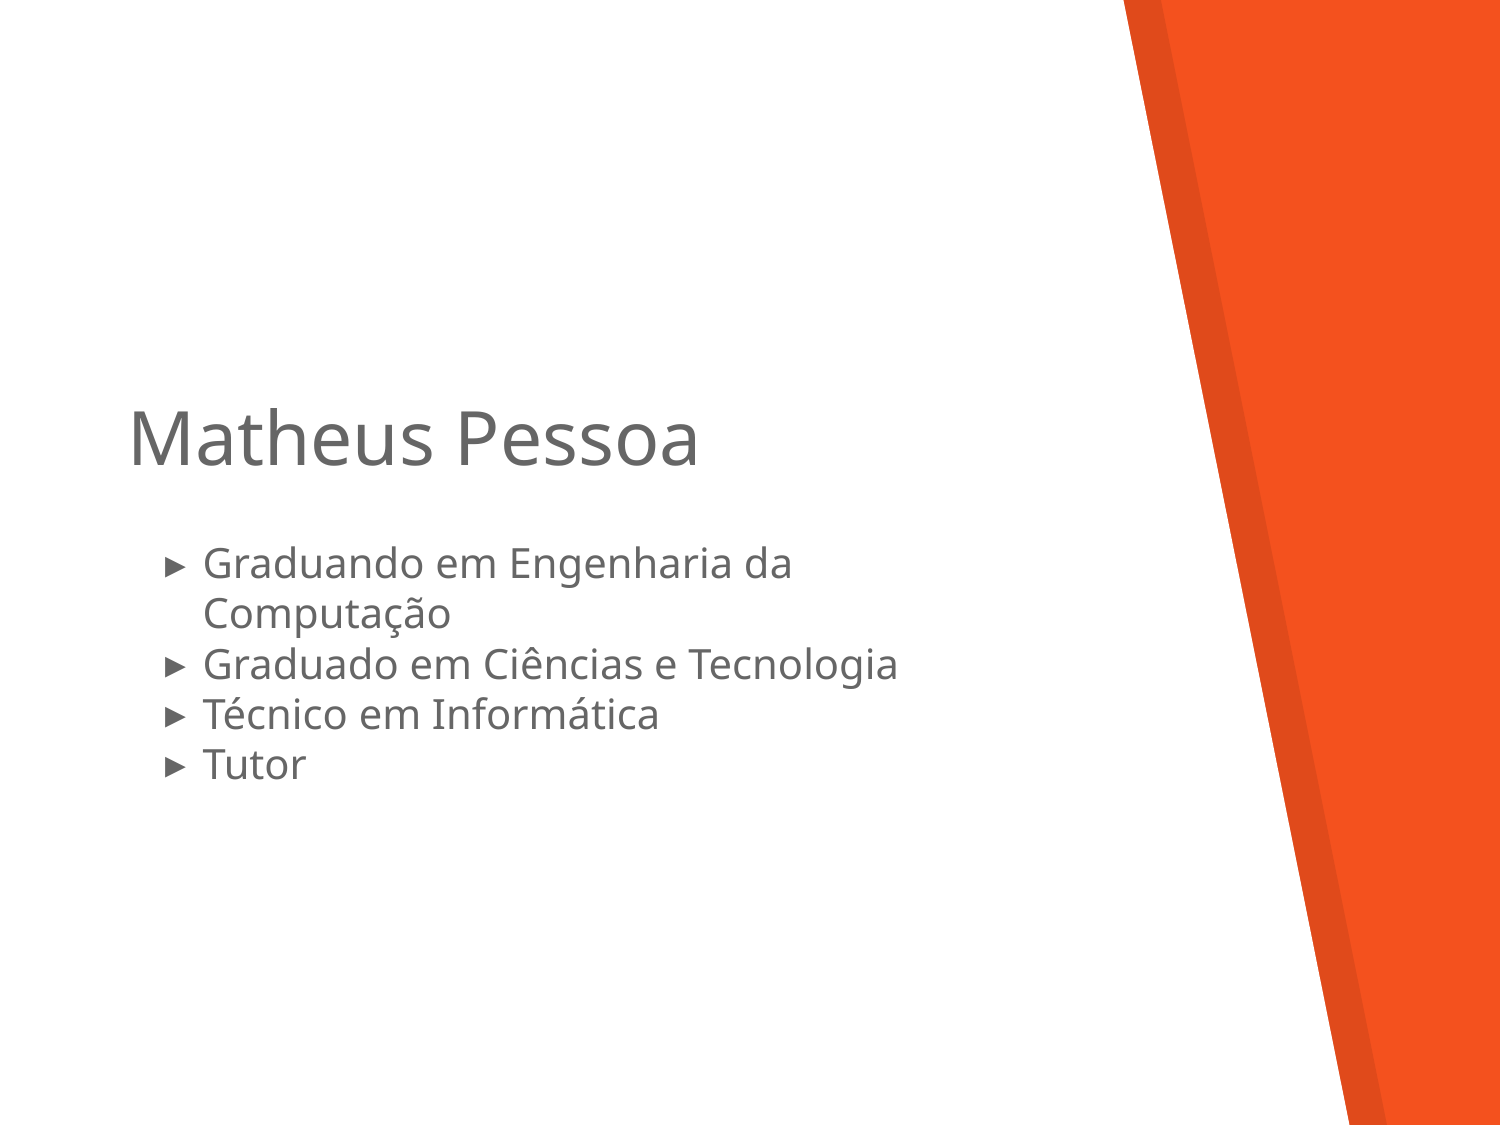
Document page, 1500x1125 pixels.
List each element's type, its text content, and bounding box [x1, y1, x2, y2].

subtitle Matheus Pessoa [112, 375, 856, 522]
list Graduando em Engenharia da Computação Graduado em Ciências e Tecnologia Técnico em Informática Tutor [112, 522, 1052, 1050]
